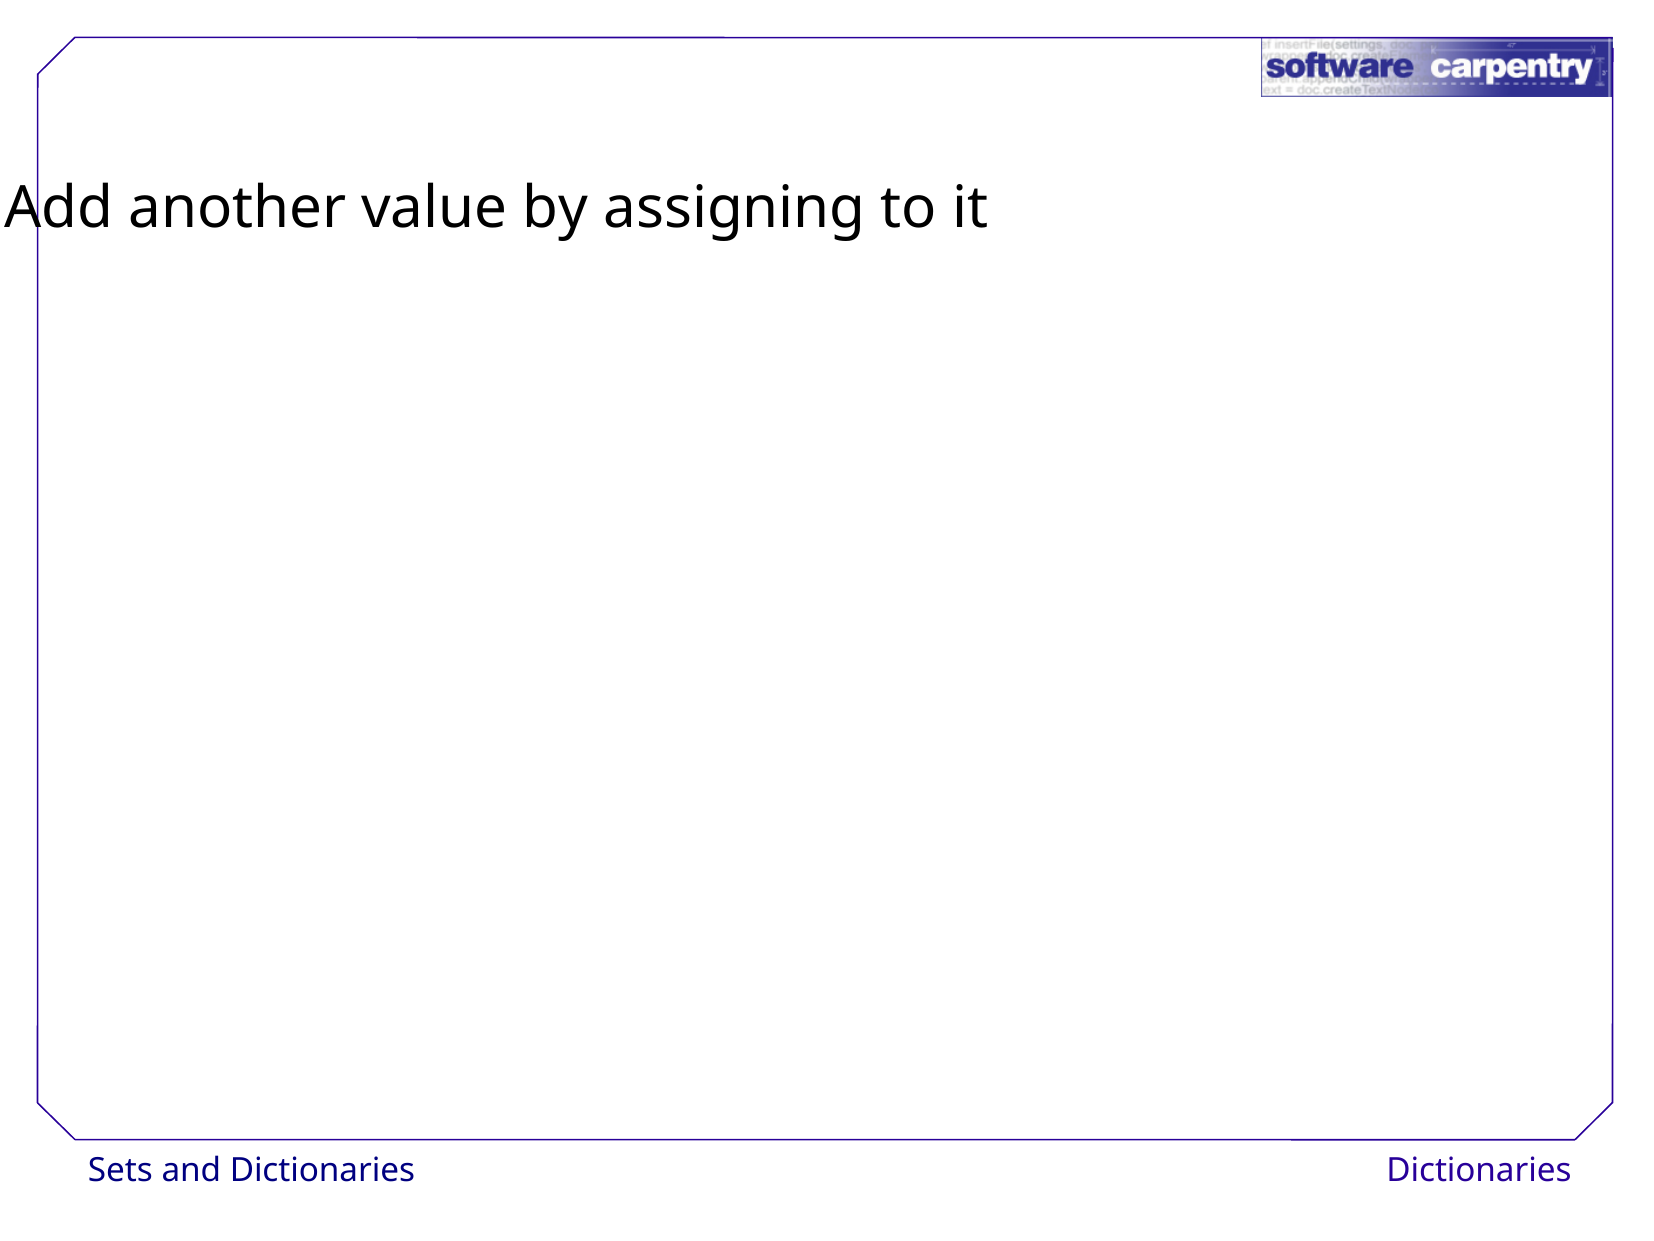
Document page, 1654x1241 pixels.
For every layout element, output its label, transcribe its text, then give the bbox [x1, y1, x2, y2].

text_box Add another value by assigning to it [0, 126, 1154, 248]
picture [1261, 39, 1613, 97]
